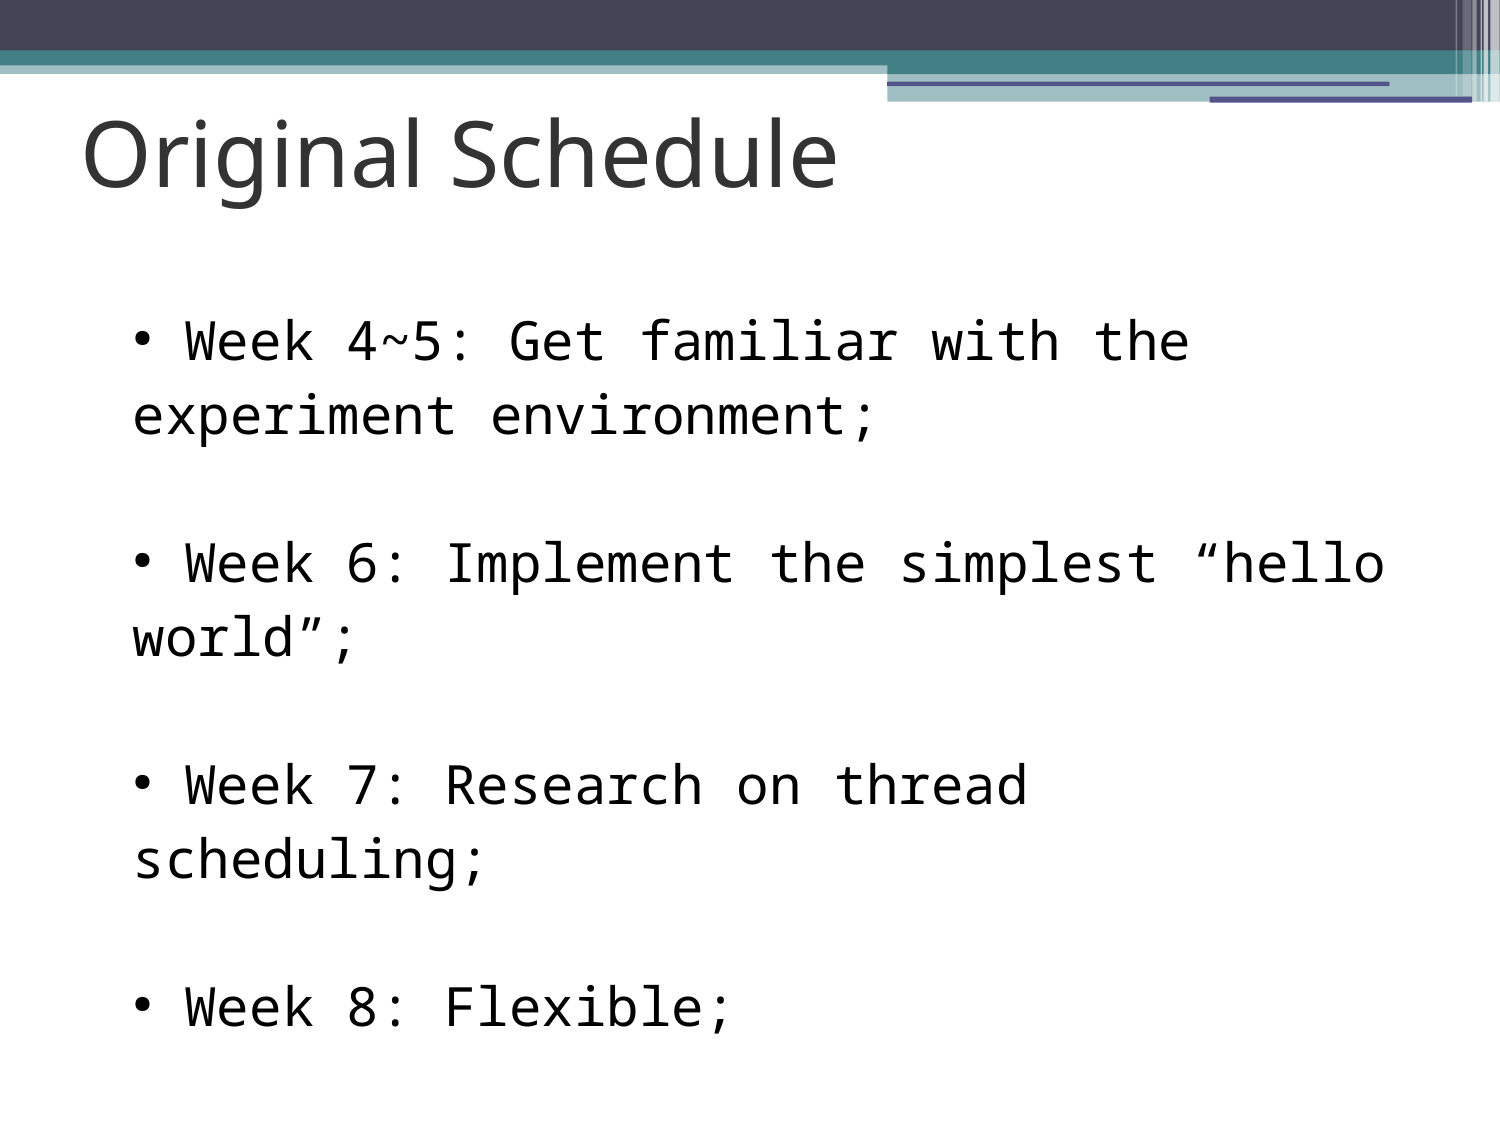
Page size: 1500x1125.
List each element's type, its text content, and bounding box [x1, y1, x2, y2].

text_box Week 4~5: Get familiar with the experiment environment; Week 6: Implement the simplest “hello world”; Week 7: Research on thread scheduling; Week 8: Flexible; [118, 295, 1418, 941]
text_box Original Schedule [65, 88, 886, 214]
